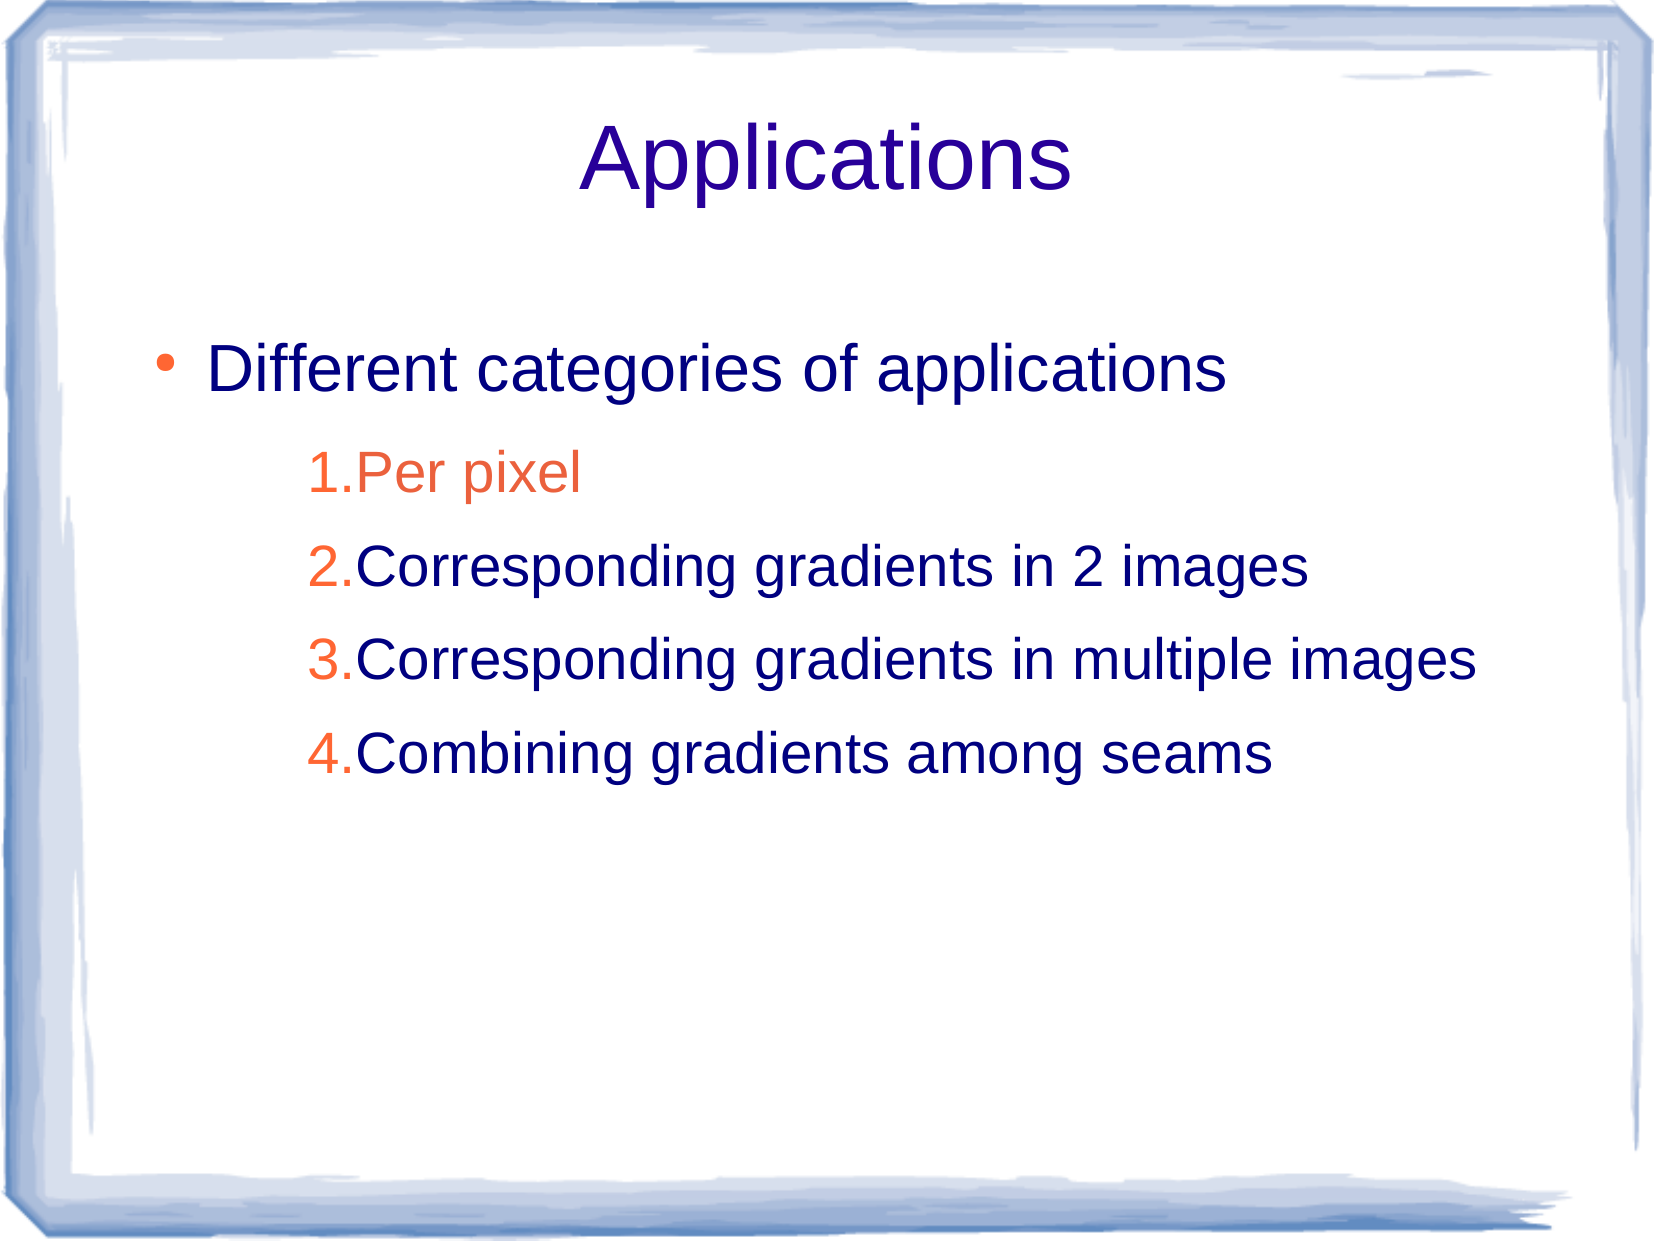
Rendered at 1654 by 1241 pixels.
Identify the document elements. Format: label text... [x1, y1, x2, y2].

title Applications [82, 56, 1571, 250]
list Different categories of applications Per pixel Corresponding gradients in 2 images Corresponding gradients in multiple images Combining gradients among seams [118, 324, 1571, 1004]
